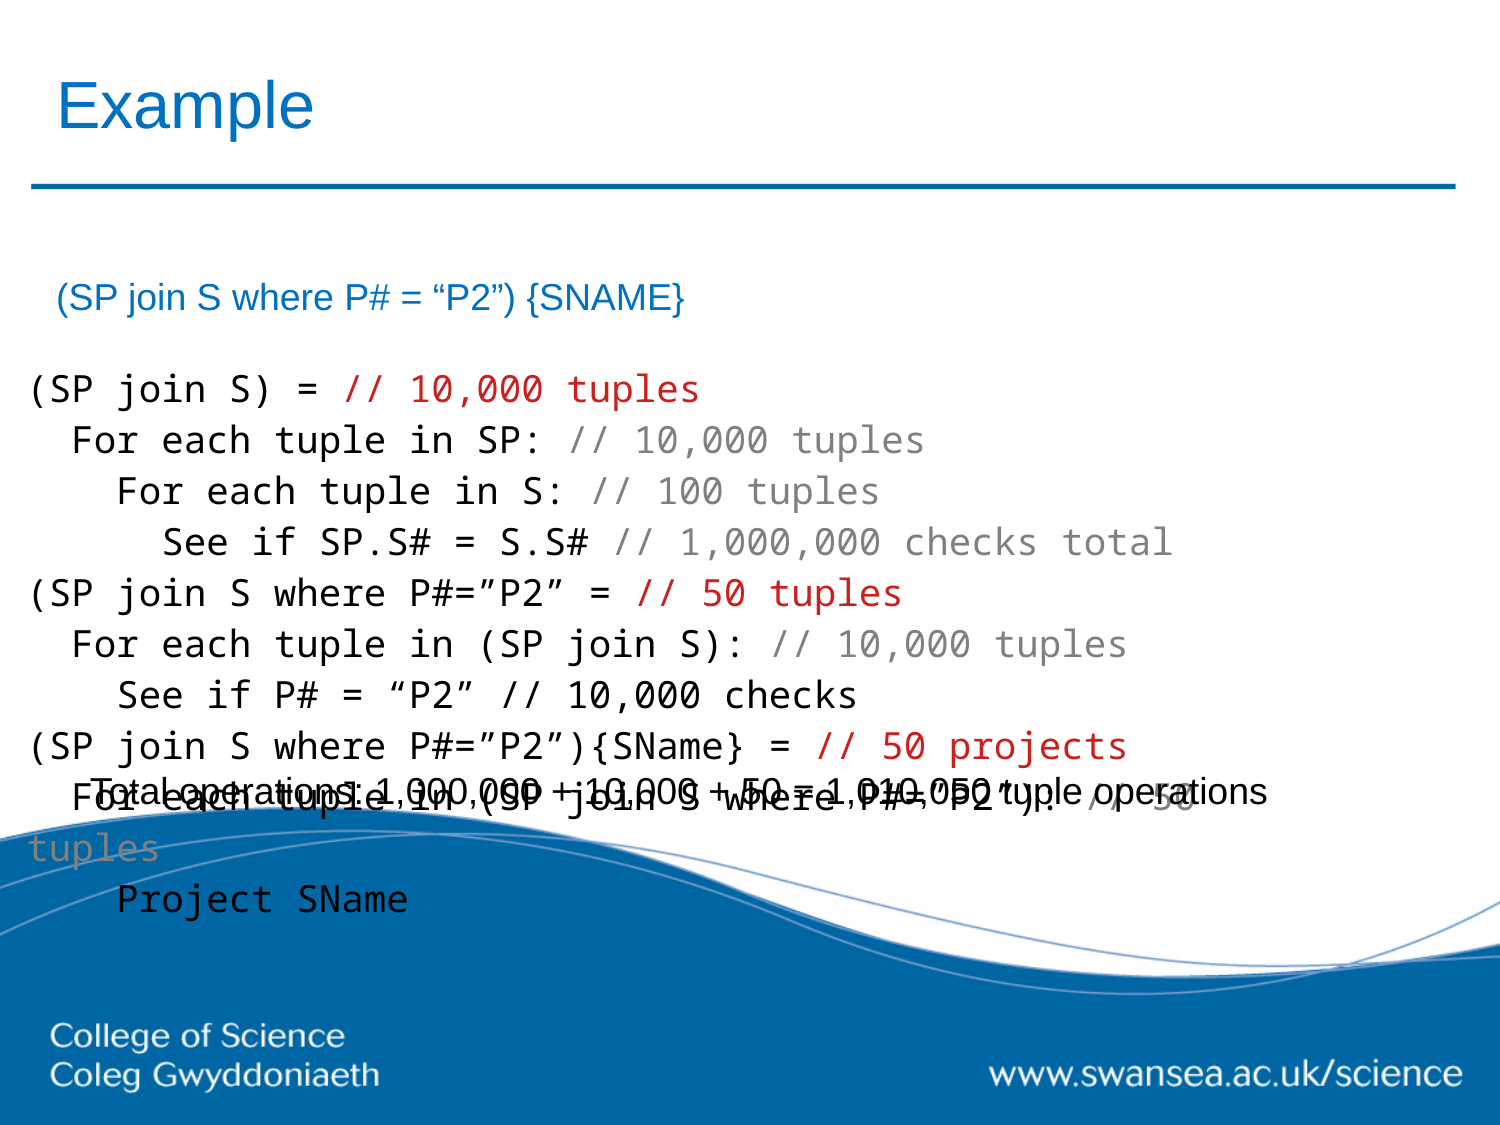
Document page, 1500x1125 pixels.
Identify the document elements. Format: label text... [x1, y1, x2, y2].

text_box (SP join S where P# = “P2”) {SNAME} [41, 265, 1164, 326]
text_box Example [41, 54, 1164, 150]
text_box Total operations: 1,000,000 + 10,000 + 50 = 1,010,050 tuple operations [75, 762, 1284, 820]
picture [0, 0, 1500, 1125]
text_box (SP join S) = // 10,000 tuples For each tuple in SP: // 10,000 tuples For each tuple in S: // 100 tuples See if SP.S# = S.S# // 1,000,000 checks total (SP join S where P#=”P2” = // 50 tuples For each tuple in (SP join S): // 10,000 tuples See if P# = “P2” // 10,000 checks (SP join S where P#=”P2”){SName} = // 50 projects For each tuple in (SP join S where P#=”P2”): // 50 tuples Project SName [11, 355, 1306, 928]
